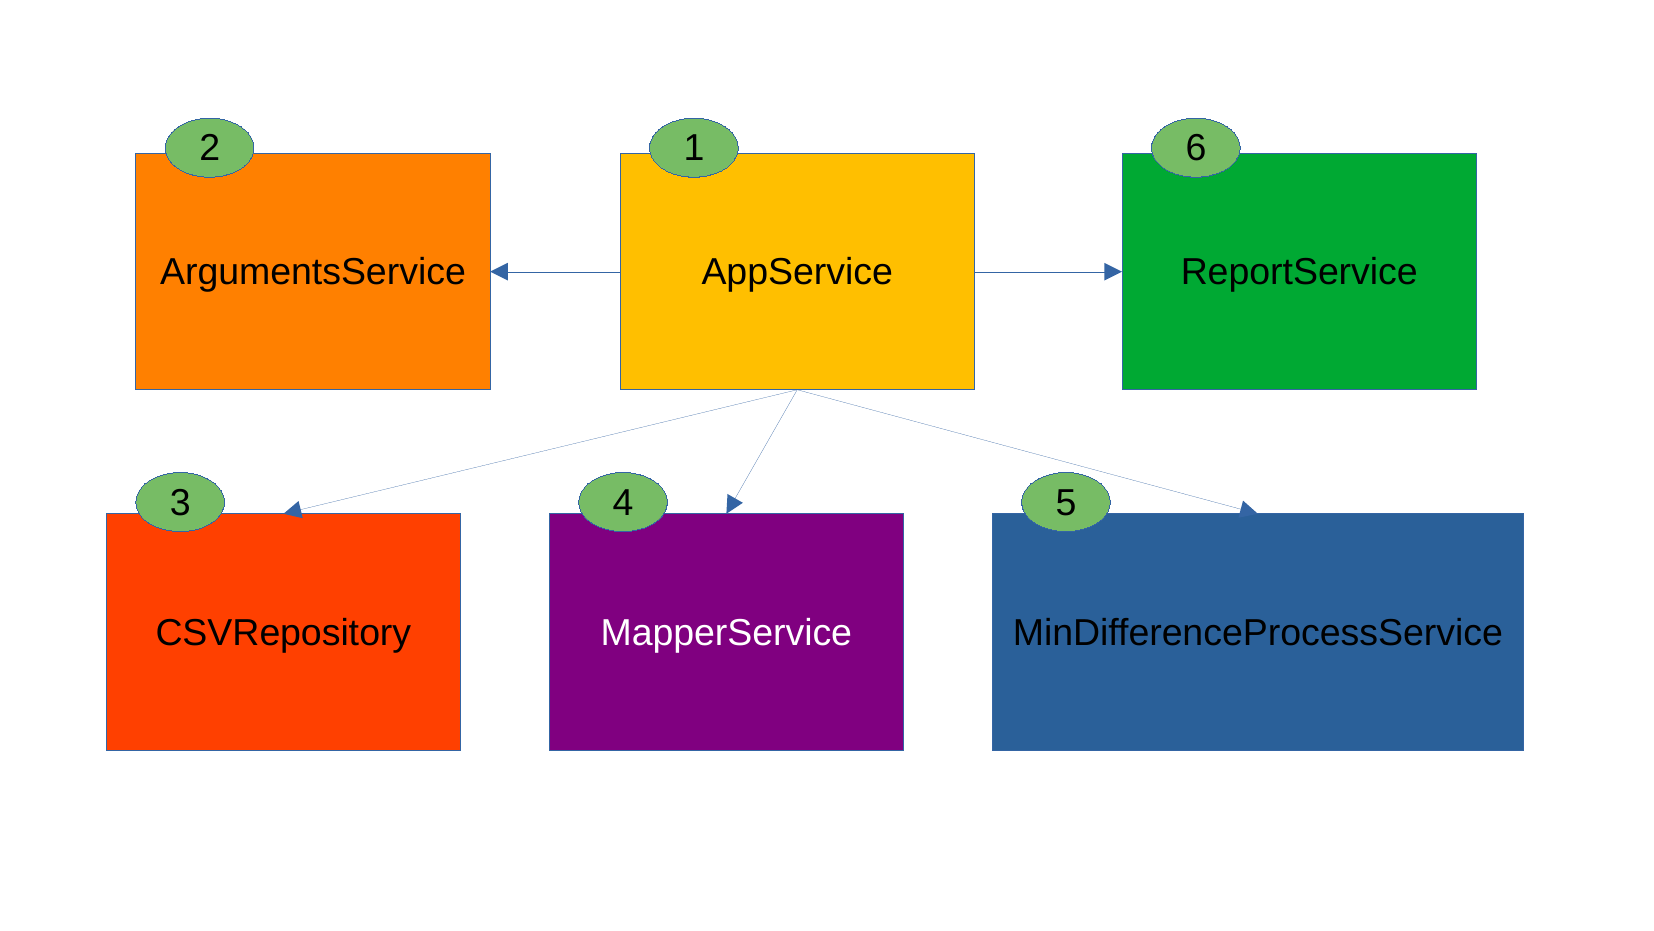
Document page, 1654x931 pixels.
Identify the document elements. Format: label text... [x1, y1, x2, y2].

text_box MapperService [549, 513, 904, 751]
text_box CSVRepository [106, 513, 461, 751]
text_box 3 [135, 472, 225, 532]
text_box ArgumentsService [135, 153, 491, 390]
text_box 4 [578, 472, 668, 532]
text_box 2 [165, 118, 254, 178]
text_box 6 [1151, 118, 1241, 178]
text_box 5 [1021, 472, 1111, 532]
text_box 1 [649, 118, 739, 178]
text_box ReportService [1122, 153, 1477, 390]
text_box AppService [620, 153, 975, 390]
text_box MinDifferenceProcessService [992, 513, 1524, 751]
